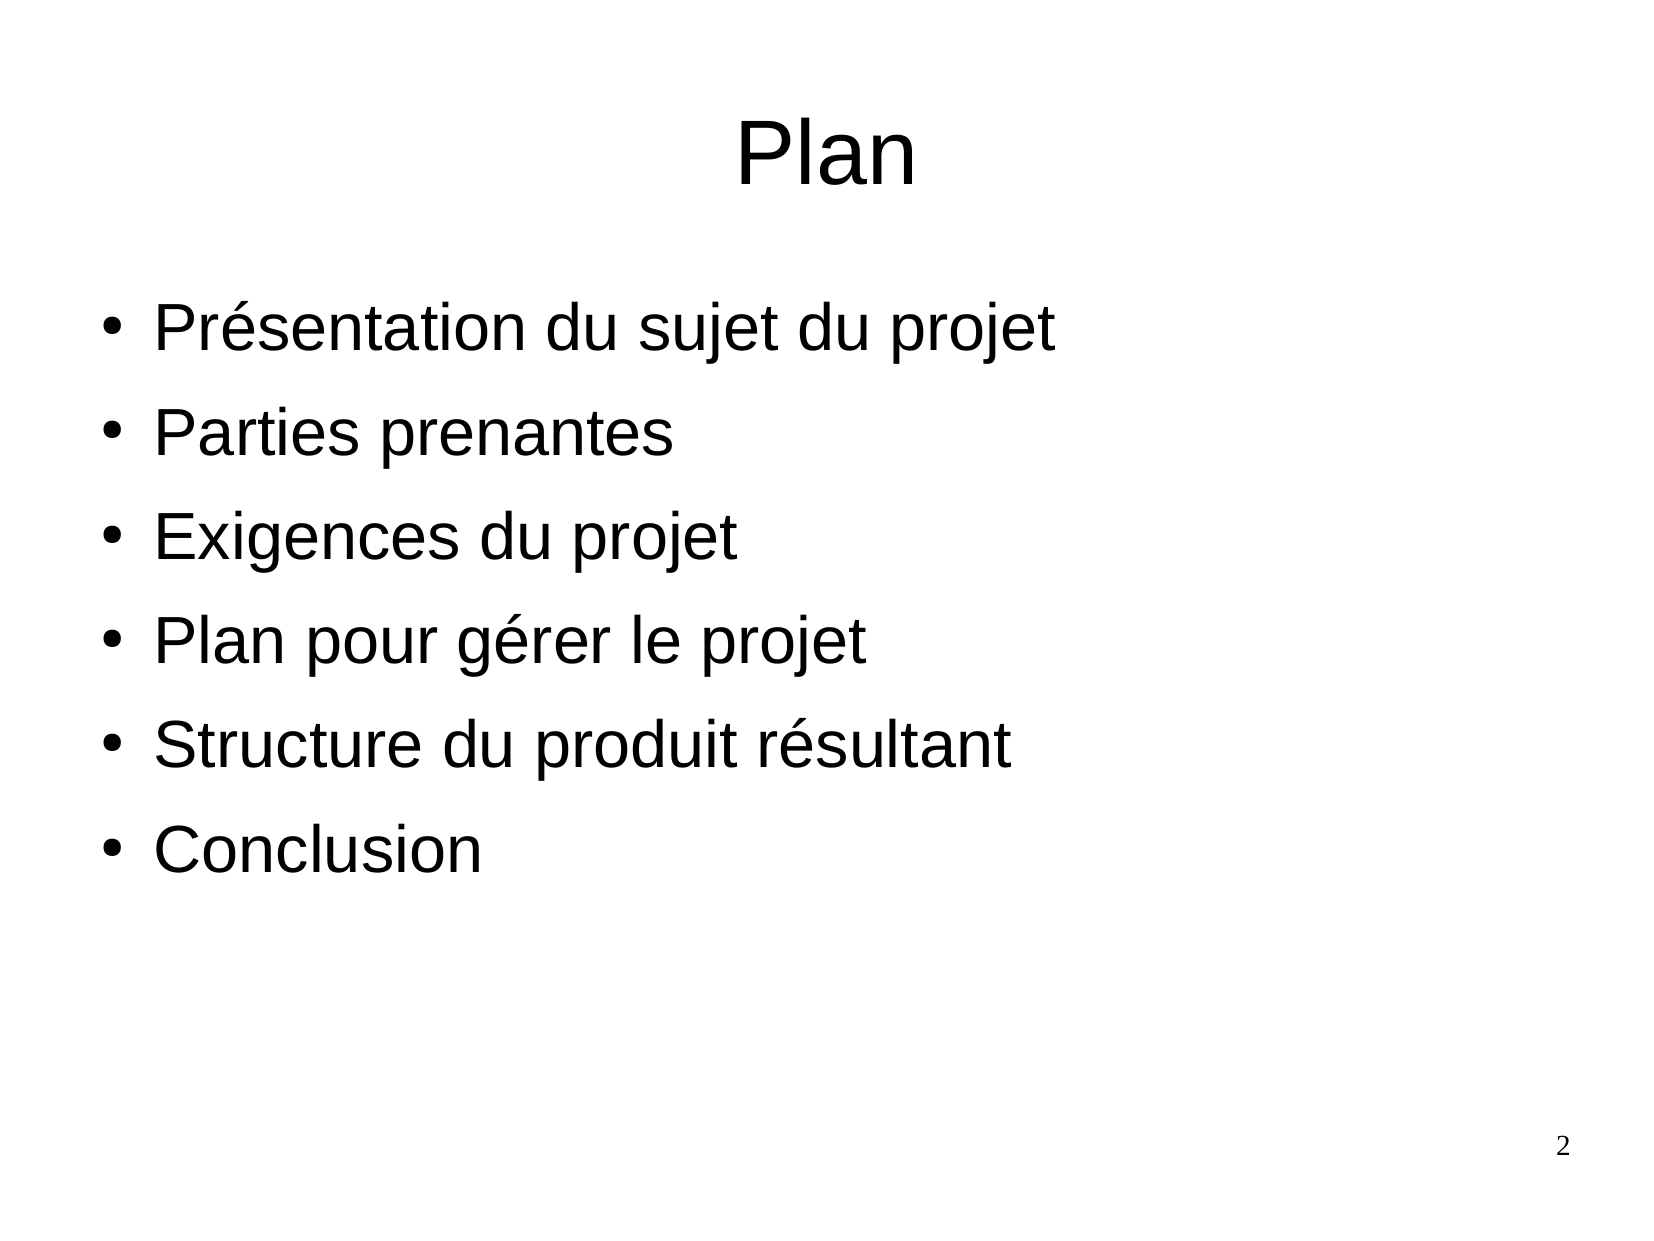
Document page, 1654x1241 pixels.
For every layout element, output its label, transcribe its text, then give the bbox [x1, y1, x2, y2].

list Présentation du sujet du projet Parties prenantes Exigences du projet Plan pour gérer le projet Structure du produit résultant Conclusion [82, 290, 1571, 1010]
title Plan [82, 49, 1571, 257]
